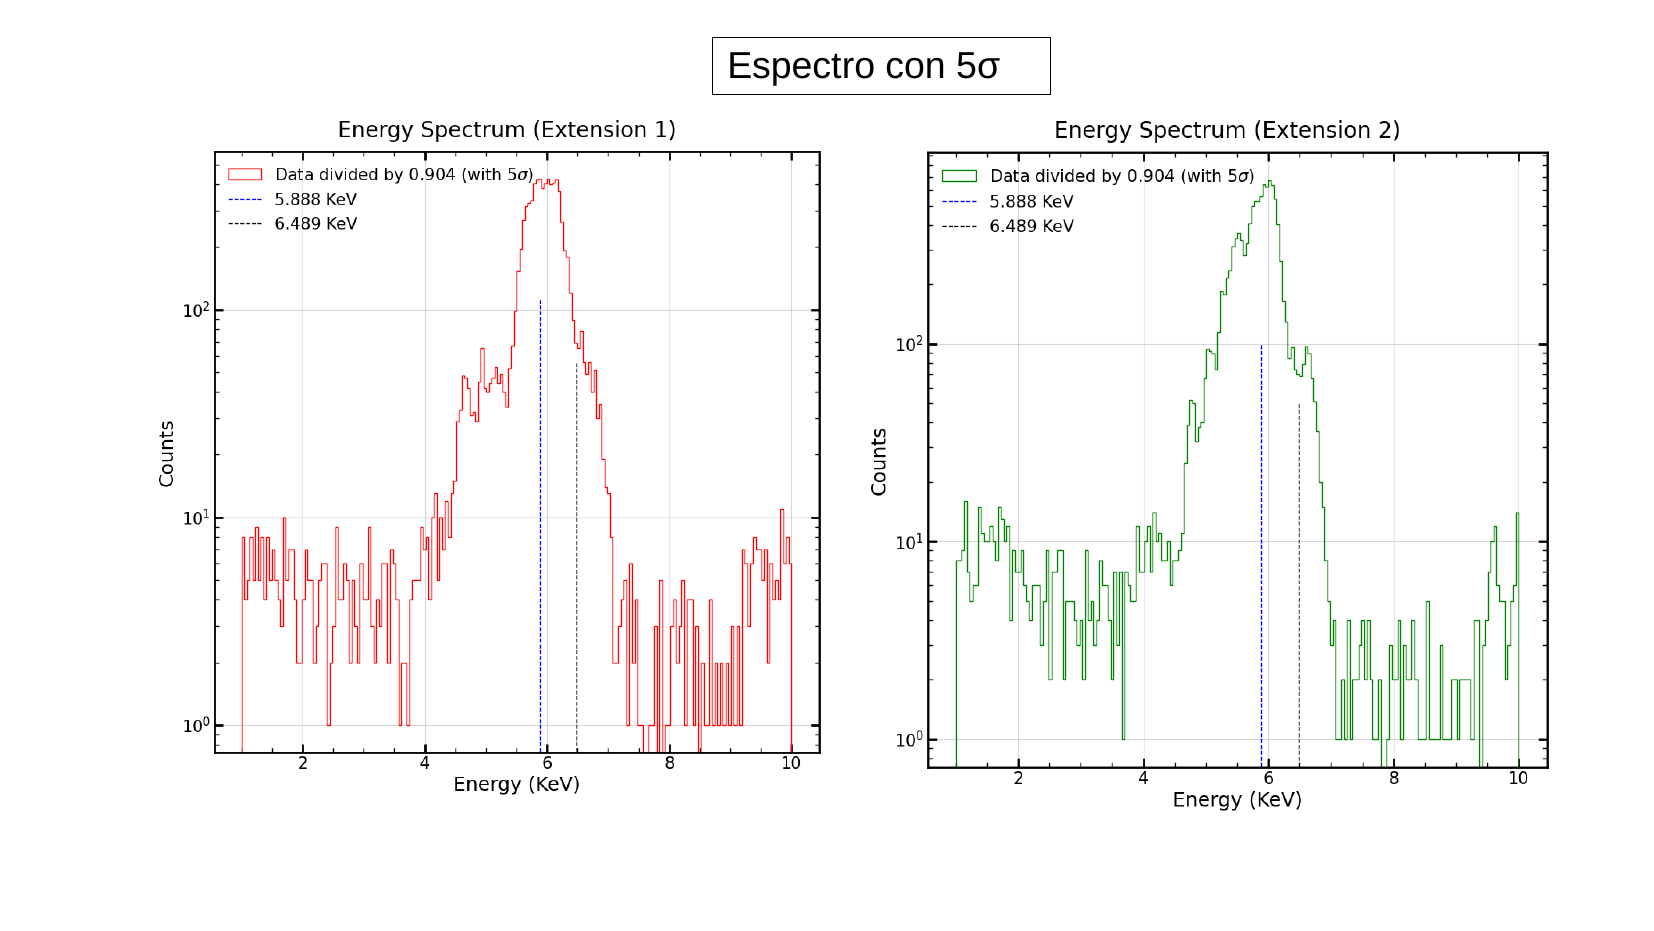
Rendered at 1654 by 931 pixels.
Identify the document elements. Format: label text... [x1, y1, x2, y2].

picture [150, 112, 826, 802]
text_box Espectro con 5σ [712, 37, 1051, 95]
picture [862, 112, 1554, 818]
